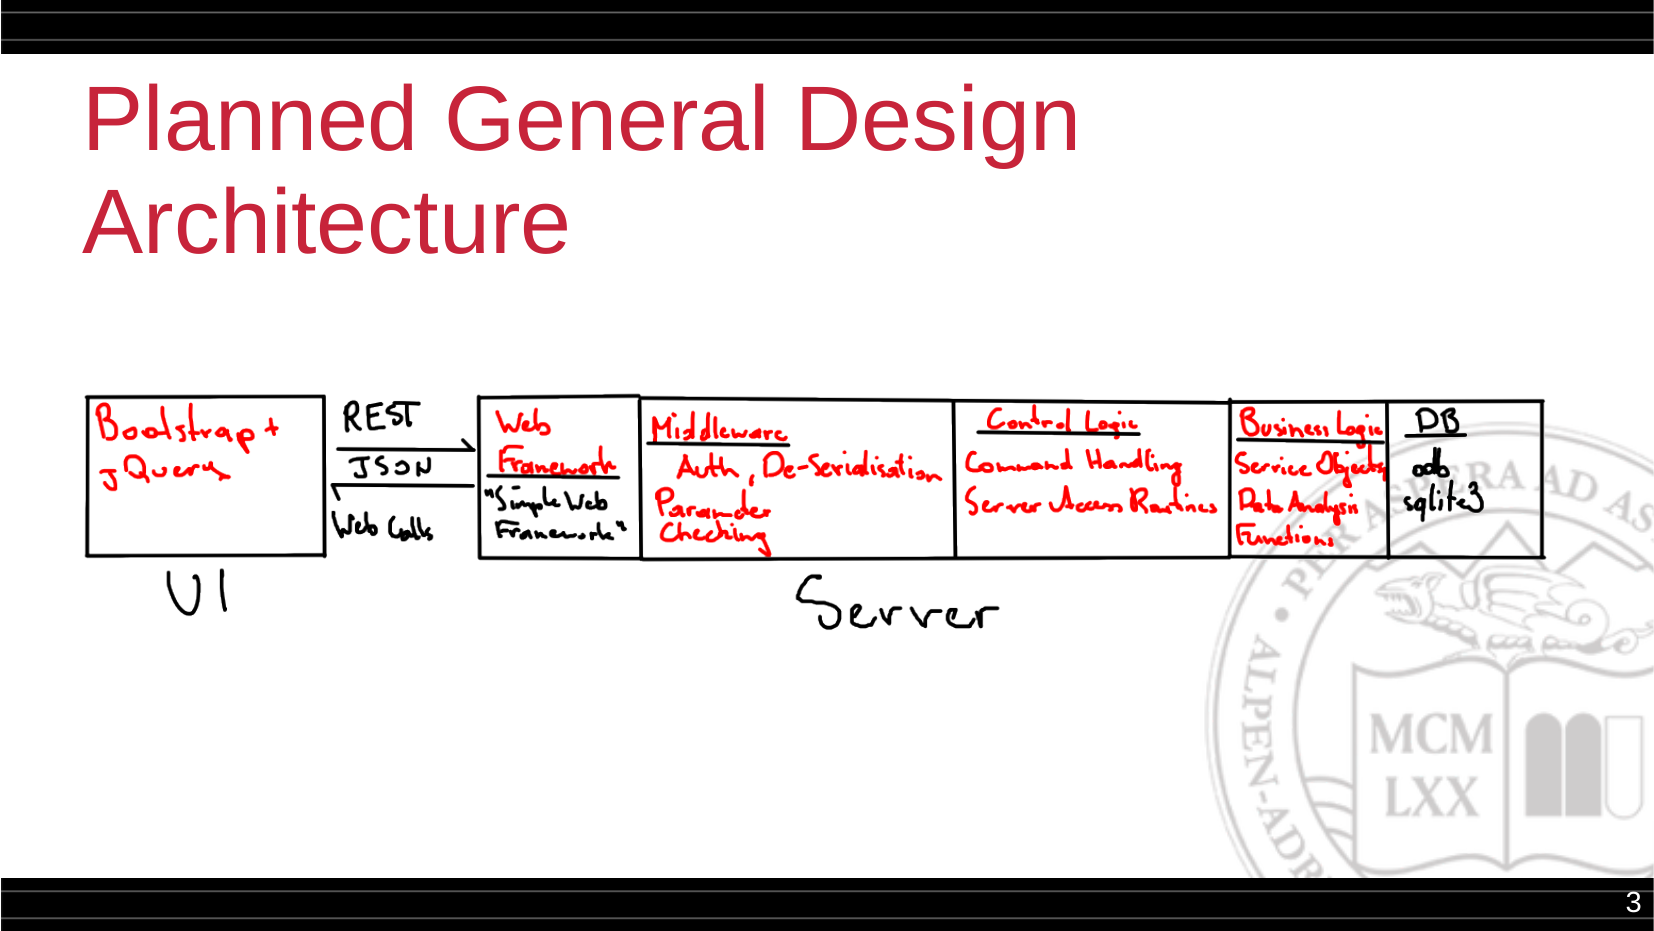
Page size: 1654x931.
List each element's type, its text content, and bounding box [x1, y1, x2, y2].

picture [60, 324, 1583, 676]
title Planned General Design Architecture [82, 67, 1571, 273]
picture [1, 878, 1654, 931]
picture [1, 0, 1654, 54]
